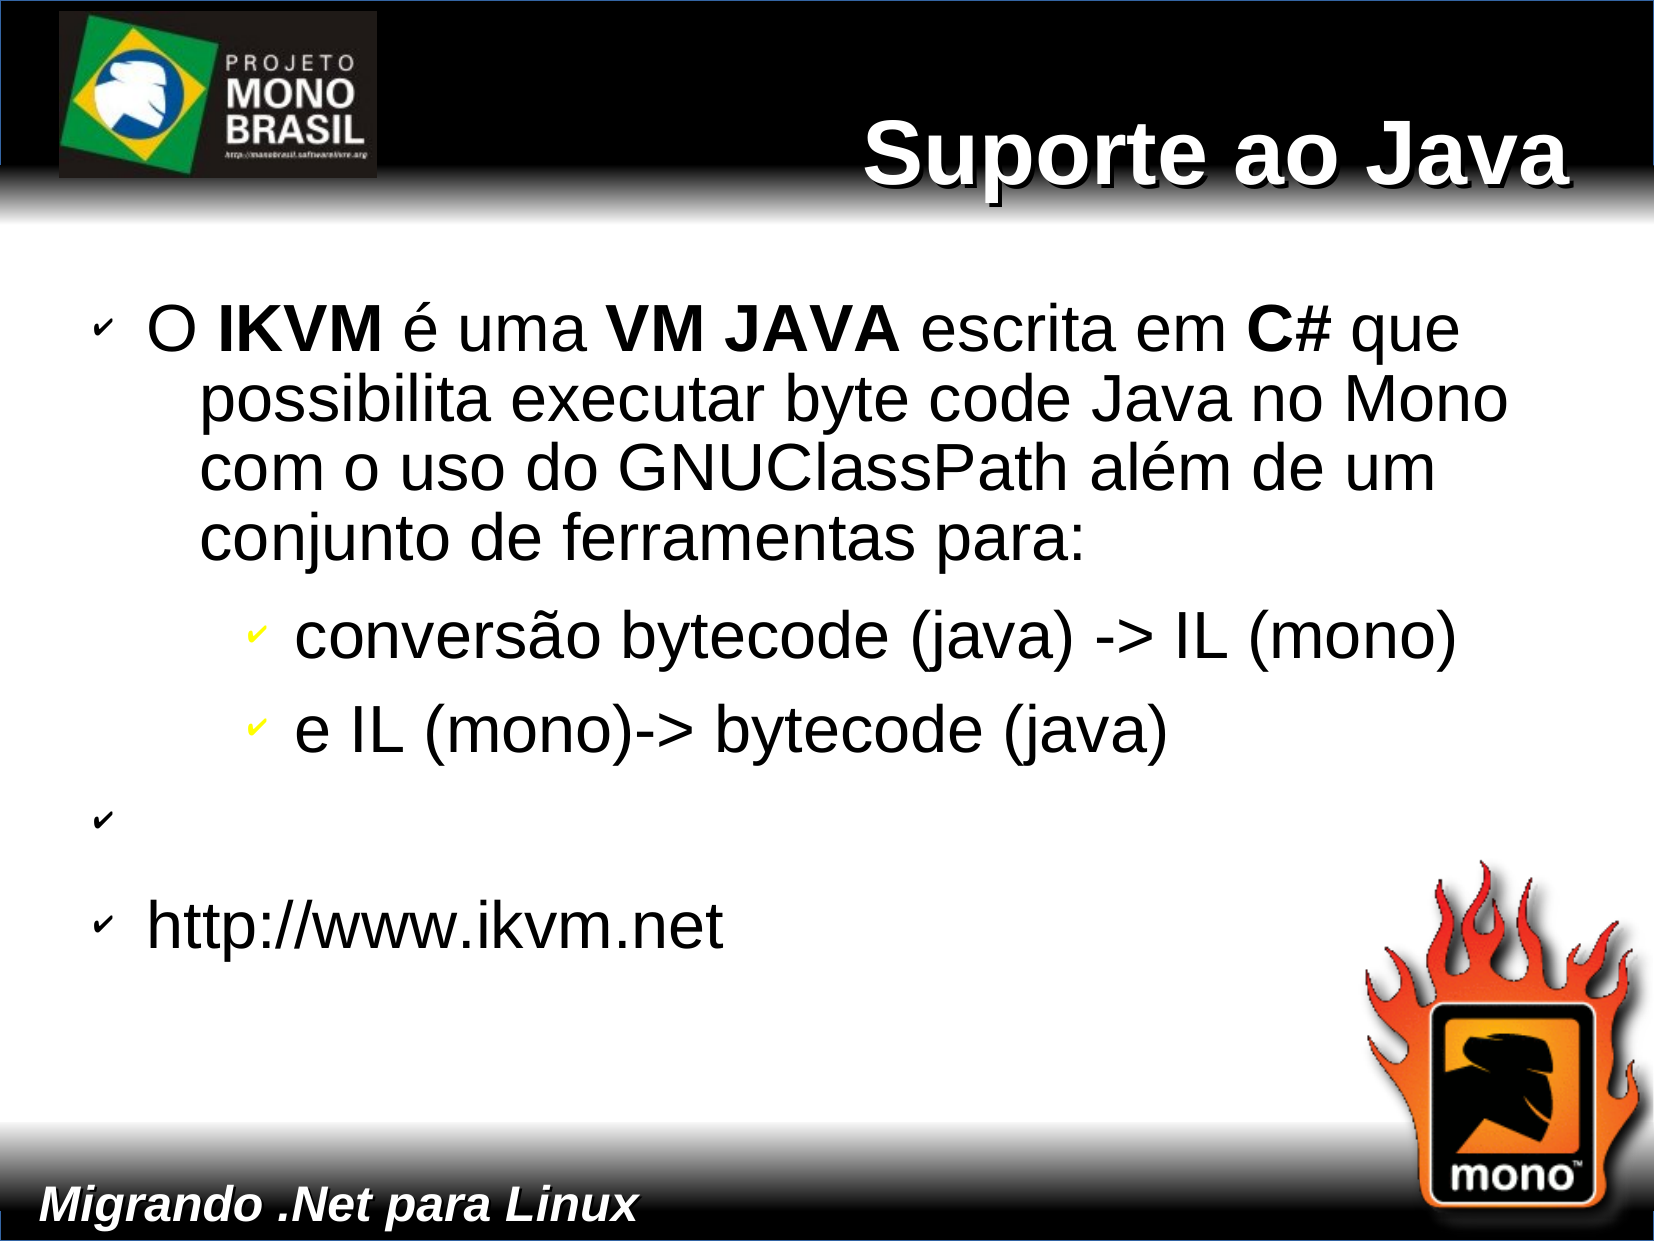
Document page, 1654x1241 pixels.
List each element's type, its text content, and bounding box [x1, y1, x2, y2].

text_box Migrando .Net para Linux [23, 1168, 546, 1241]
picture [1302, 805, 1654, 1241]
title Suporte ao Java [82, 49, 1571, 257]
list O IKVM é uma VM JAVA escrita em C# que possibilita executar byte code Java no Mono com o uso do GNUClassPath além de um conjunto de ferramentas para: conversão bytecode (java) -> IL (mono) e IL (mono)-> bytecode (java) http://www.ikvm.net [59, 296, 1537, 1036]
picture [59, 11, 377, 178]
